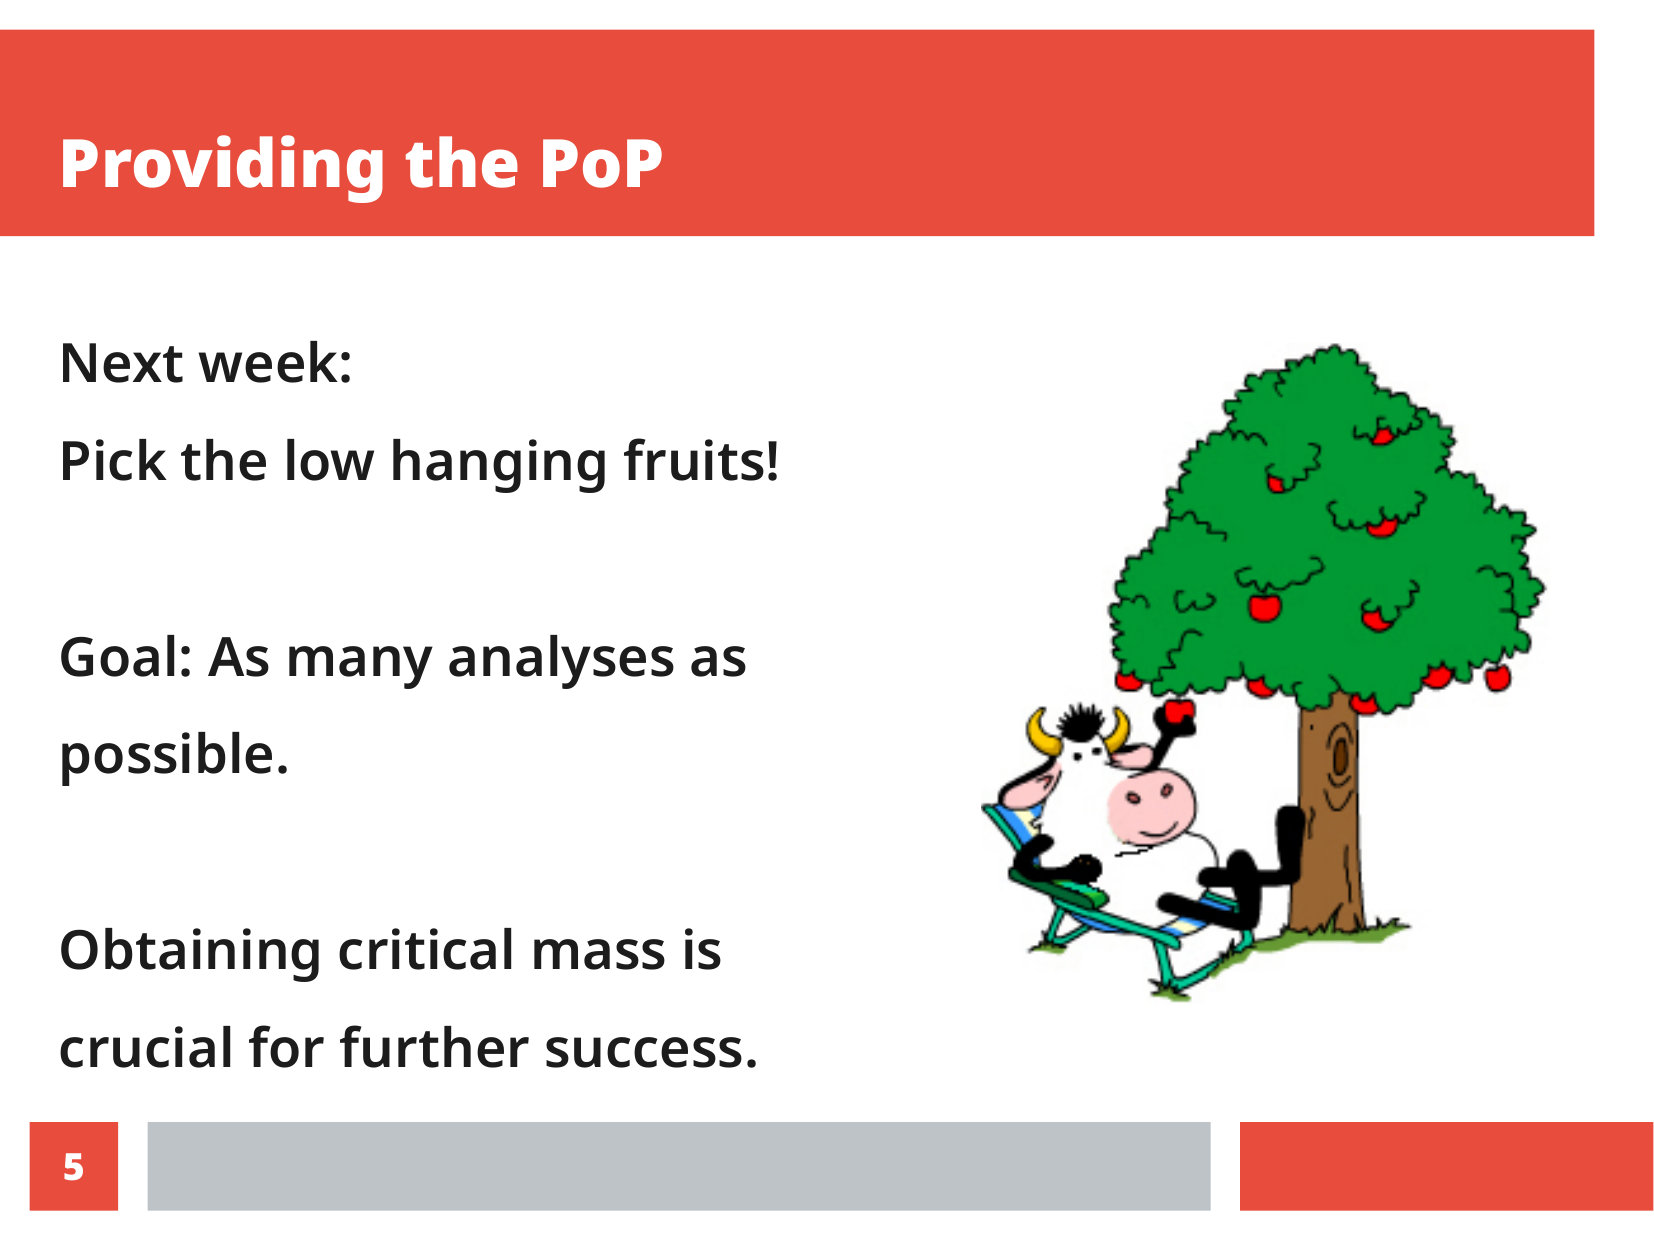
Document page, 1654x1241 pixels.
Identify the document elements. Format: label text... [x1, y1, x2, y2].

list Next week: Pick the low hanging fruits! Goal: As many analyses as possible. Obtaining critical mass is crucial for further success. [59, 324, 1565, 1093]
title Providing the PoP [59, 59, 1595, 207]
picture [981, 342, 1550, 1006]
